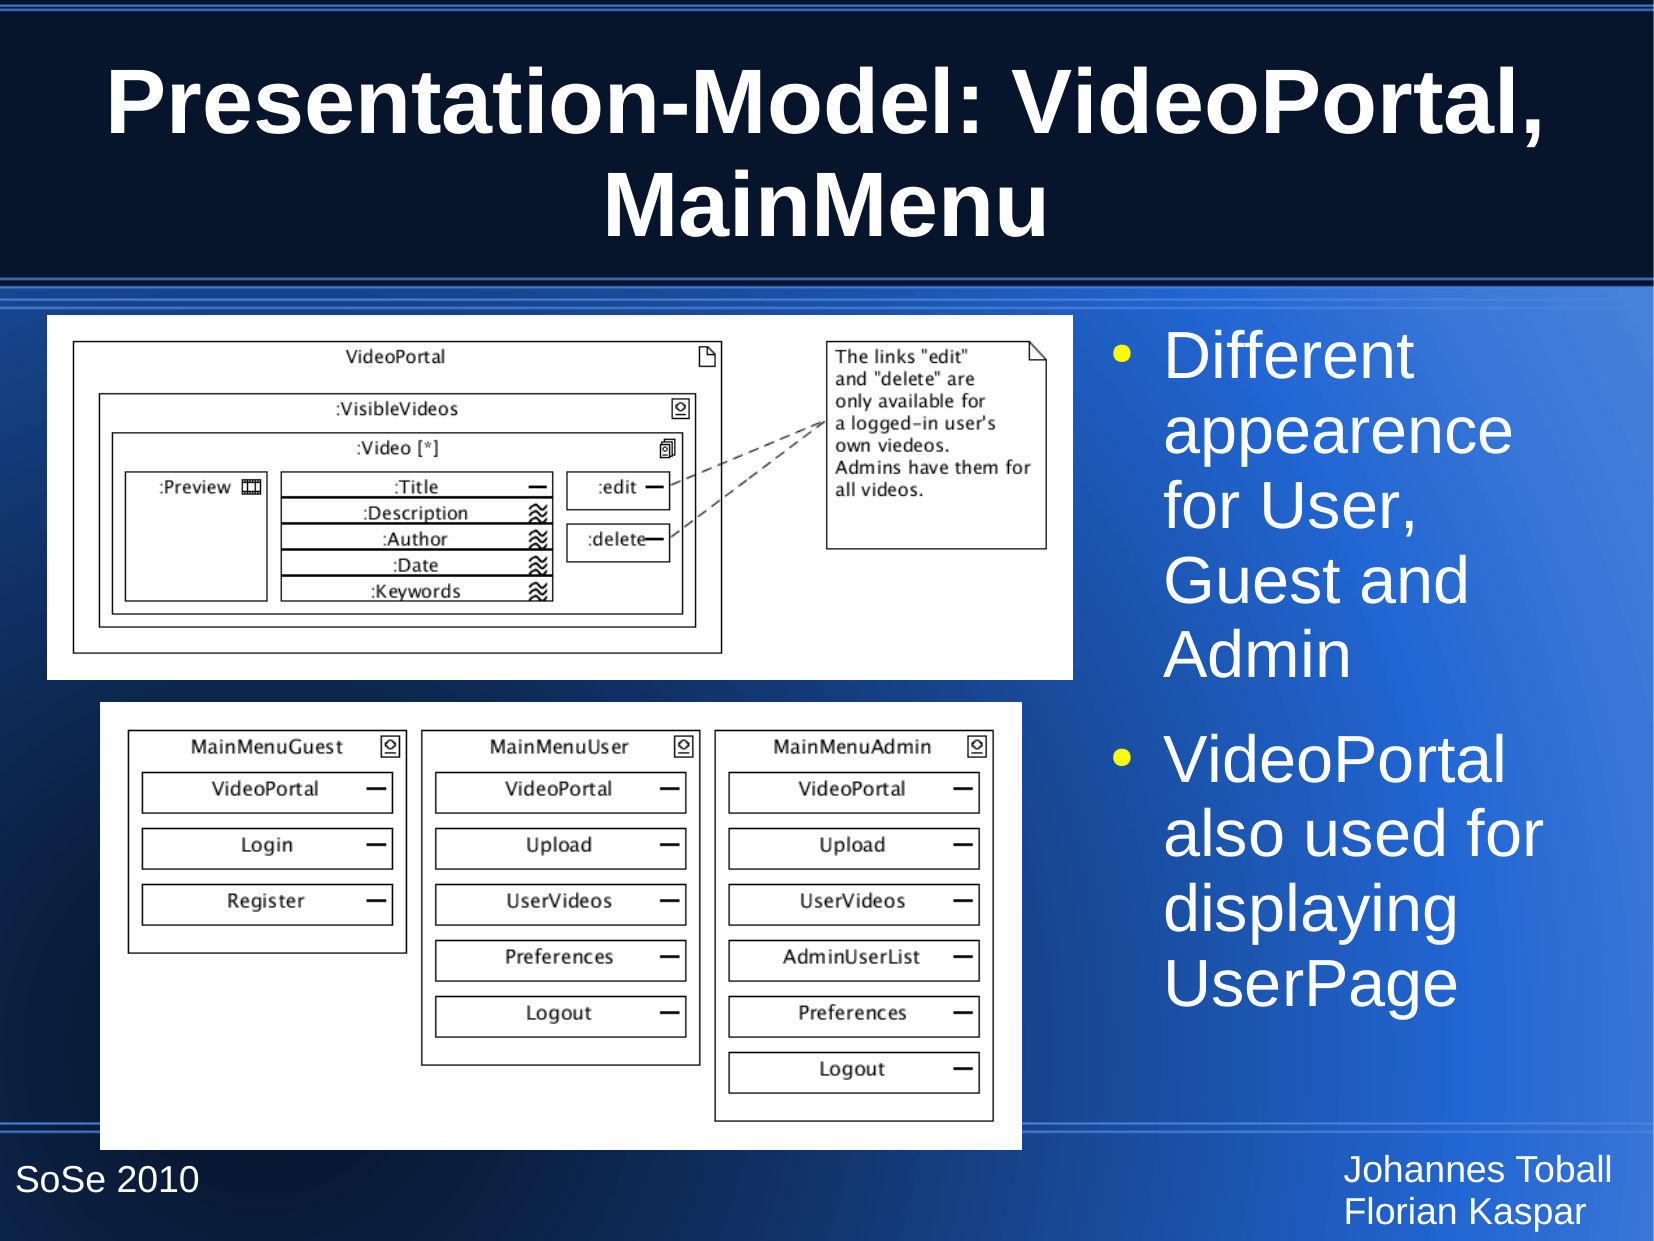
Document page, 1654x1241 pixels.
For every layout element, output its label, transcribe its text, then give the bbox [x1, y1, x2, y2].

title Presentation-Model: VideoPortal, MainMenu [82, 49, 1571, 257]
text_box Johannes Toball Florian Kaspar [1328, 1141, 1654, 1241]
list Different appearence for User, Guest and Admin VideoPortal also used for displaying UserPage [1092, 318, 1595, 1123]
text_box SoSe 2010 [0, 1151, 325, 1209]
picture [0, 0, 1654, 1241]
